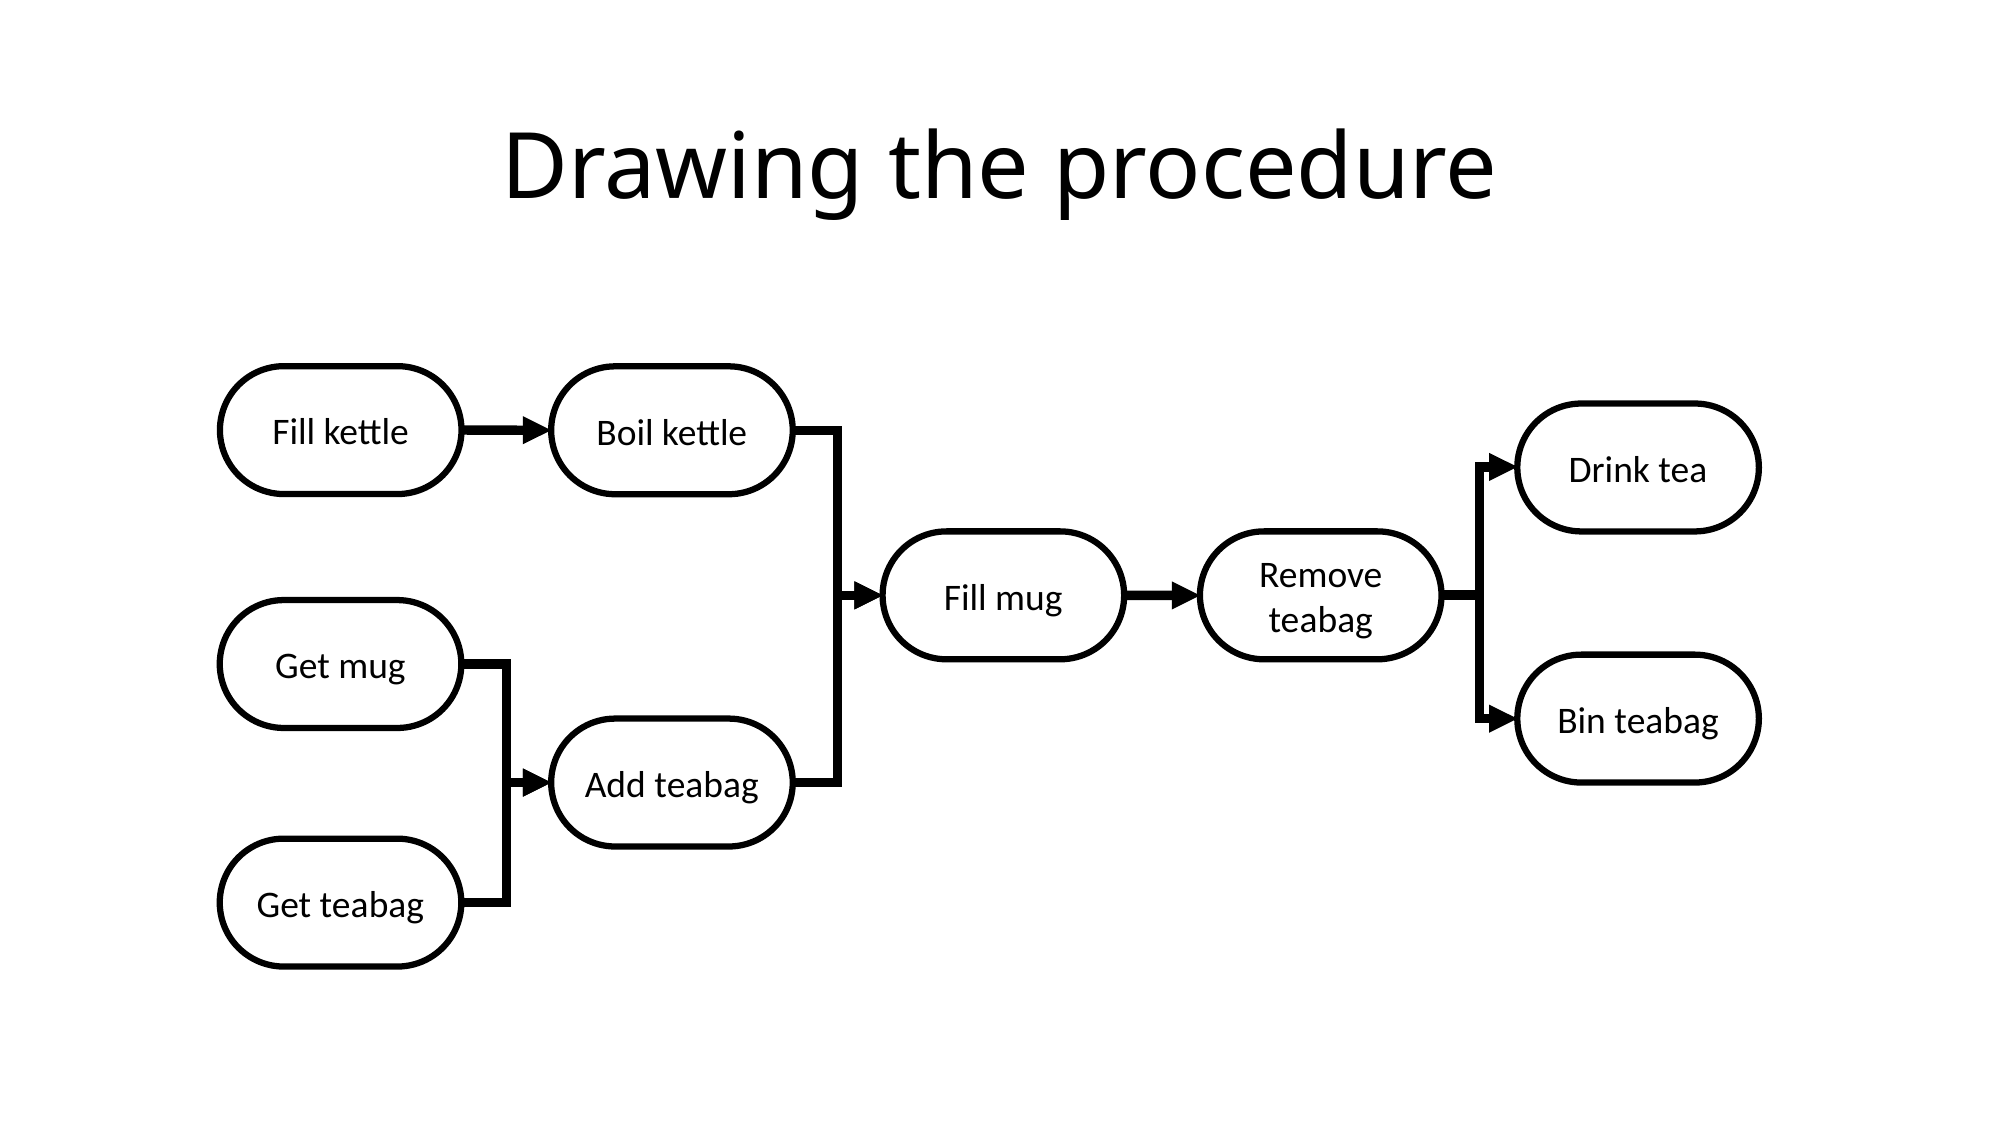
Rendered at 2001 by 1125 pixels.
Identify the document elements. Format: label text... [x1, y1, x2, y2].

text_box Bin teabag [1517, 654, 1759, 783]
text_box Remove teabag [1199, 531, 1442, 660]
text_box Boil kettle [551, 366, 793, 495]
text_box Get teabag [219, 838, 462, 967]
text_box Get mug [219, 600, 462, 728]
text_box Add teabag [551, 718, 793, 847]
title Drawing the procedure [137, 59, 1863, 278]
text_box Drink tea [1517, 403, 1759, 532]
text_box Fill kettle [219, 366, 462, 495]
text_box Fill mug [882, 531, 1124, 660]
